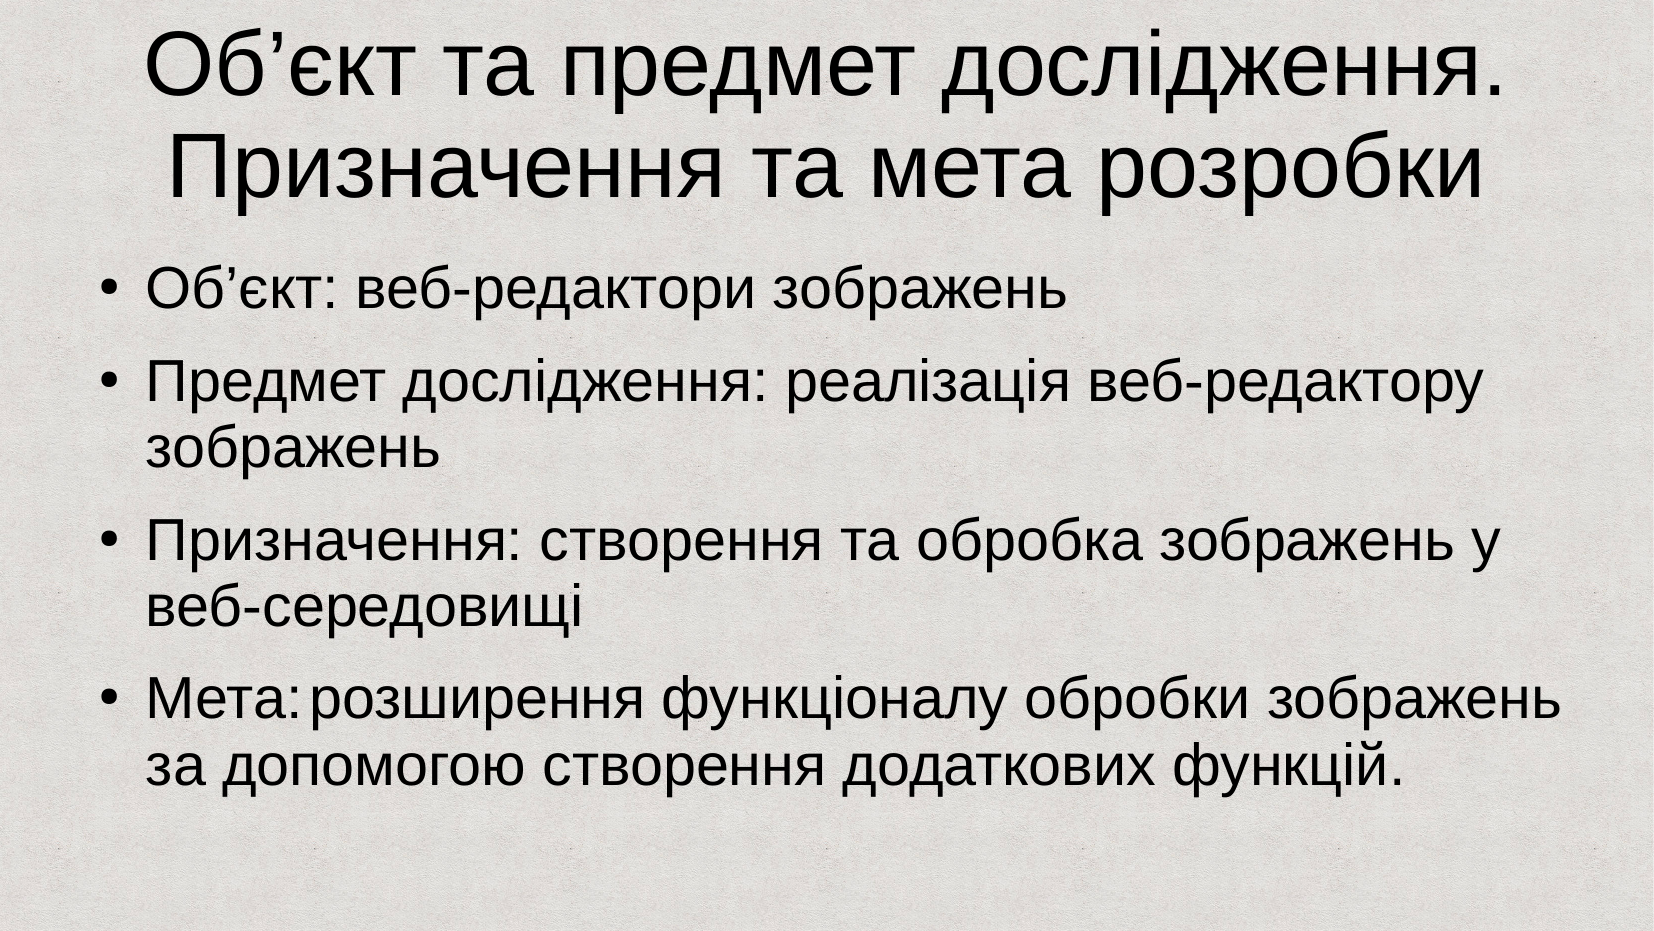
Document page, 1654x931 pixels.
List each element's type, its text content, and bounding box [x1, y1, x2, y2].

list Об’єкт: веб-редактори зображень Предмет дослідження: реалізація веб-редактору зображень Призначення: створення та обробка зображень у веб-середовищі Мета: розширення функціоналу обробки зображень за допомогою створення додаткових функцій. [82, 255, 1571, 863]
title Об’єкт та предмет дослідження. Призначення та мета розробки [82, 12, 1571, 218]
picture [0, 0, 1654, 931]
